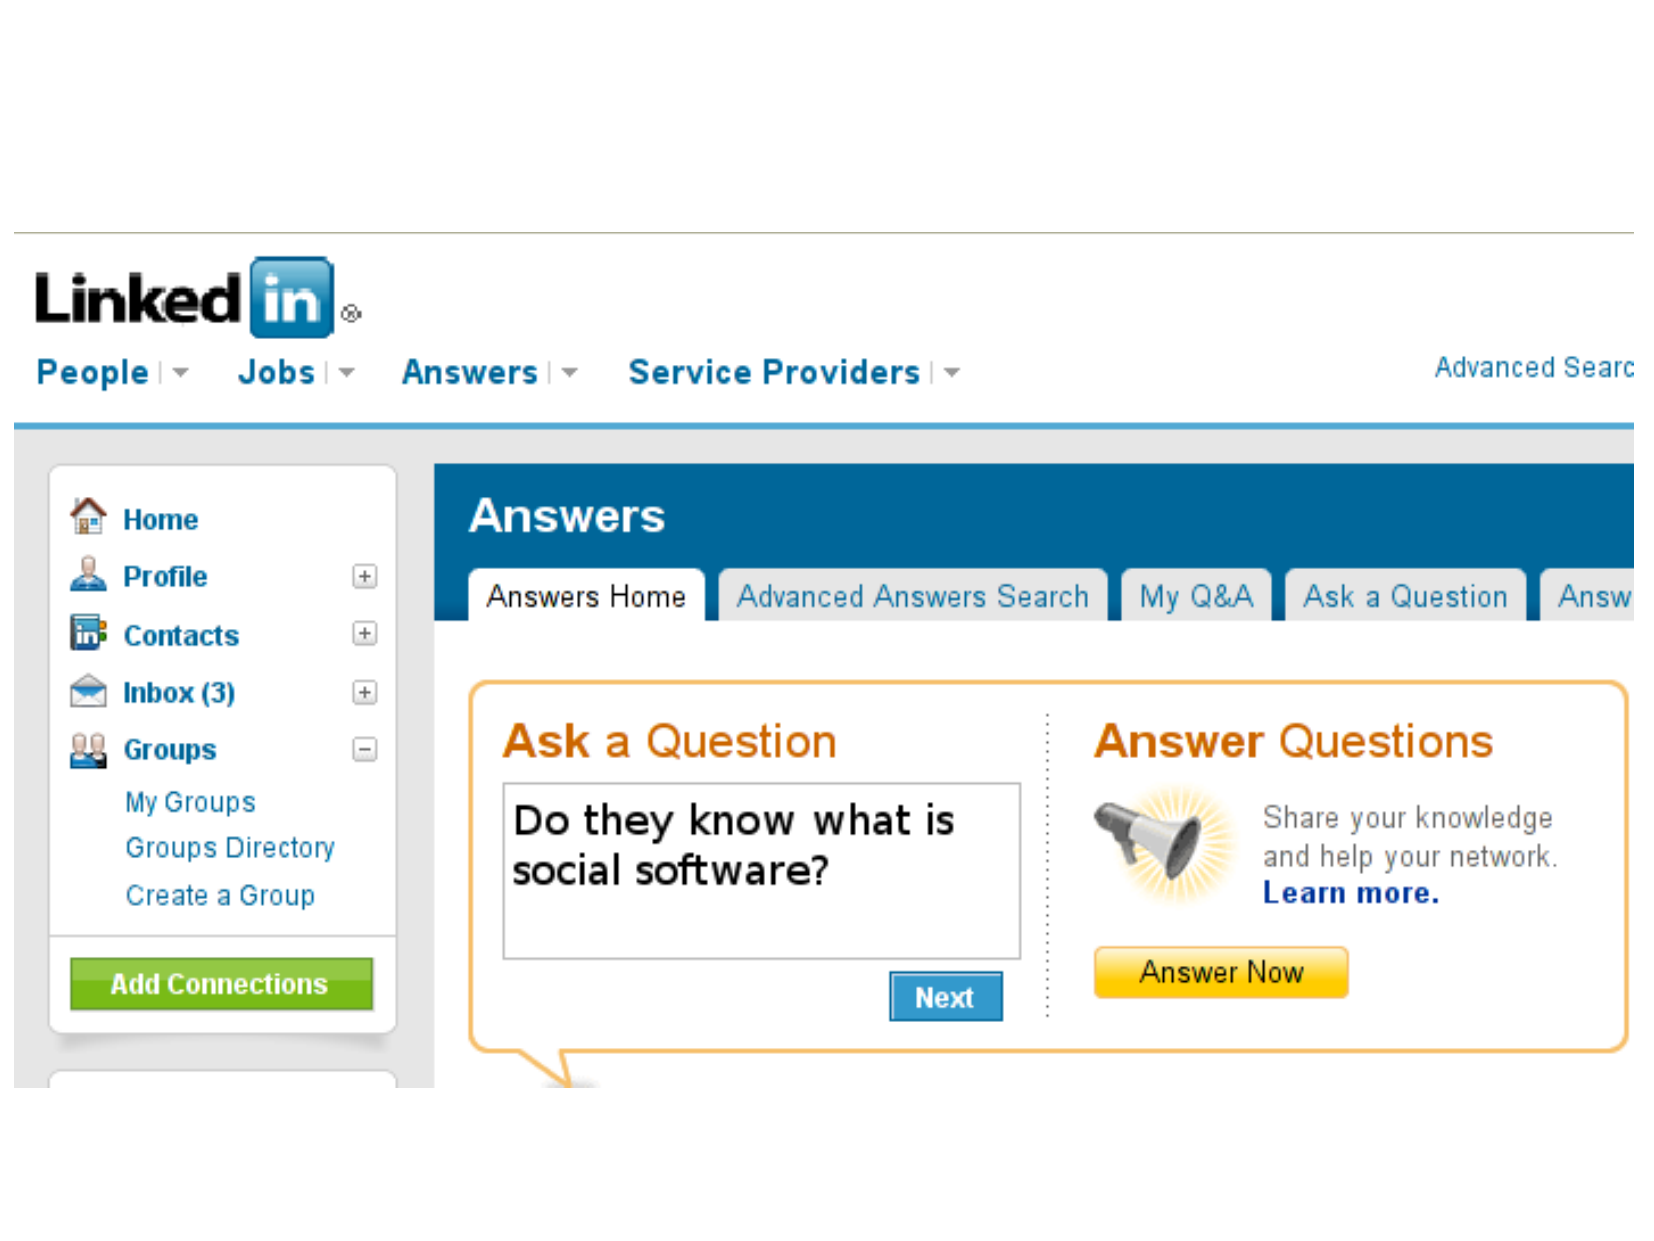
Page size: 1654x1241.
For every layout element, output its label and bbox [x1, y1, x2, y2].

picture [641, 507, 664, 532]
picture [560, 507, 594, 532]
picture [469, 498, 530, 532]
picture [596, 507, 619, 532]
picture [14, 232, 1634, 1088]
picture [623, 507, 639, 532]
picture [534, 507, 557, 532]
